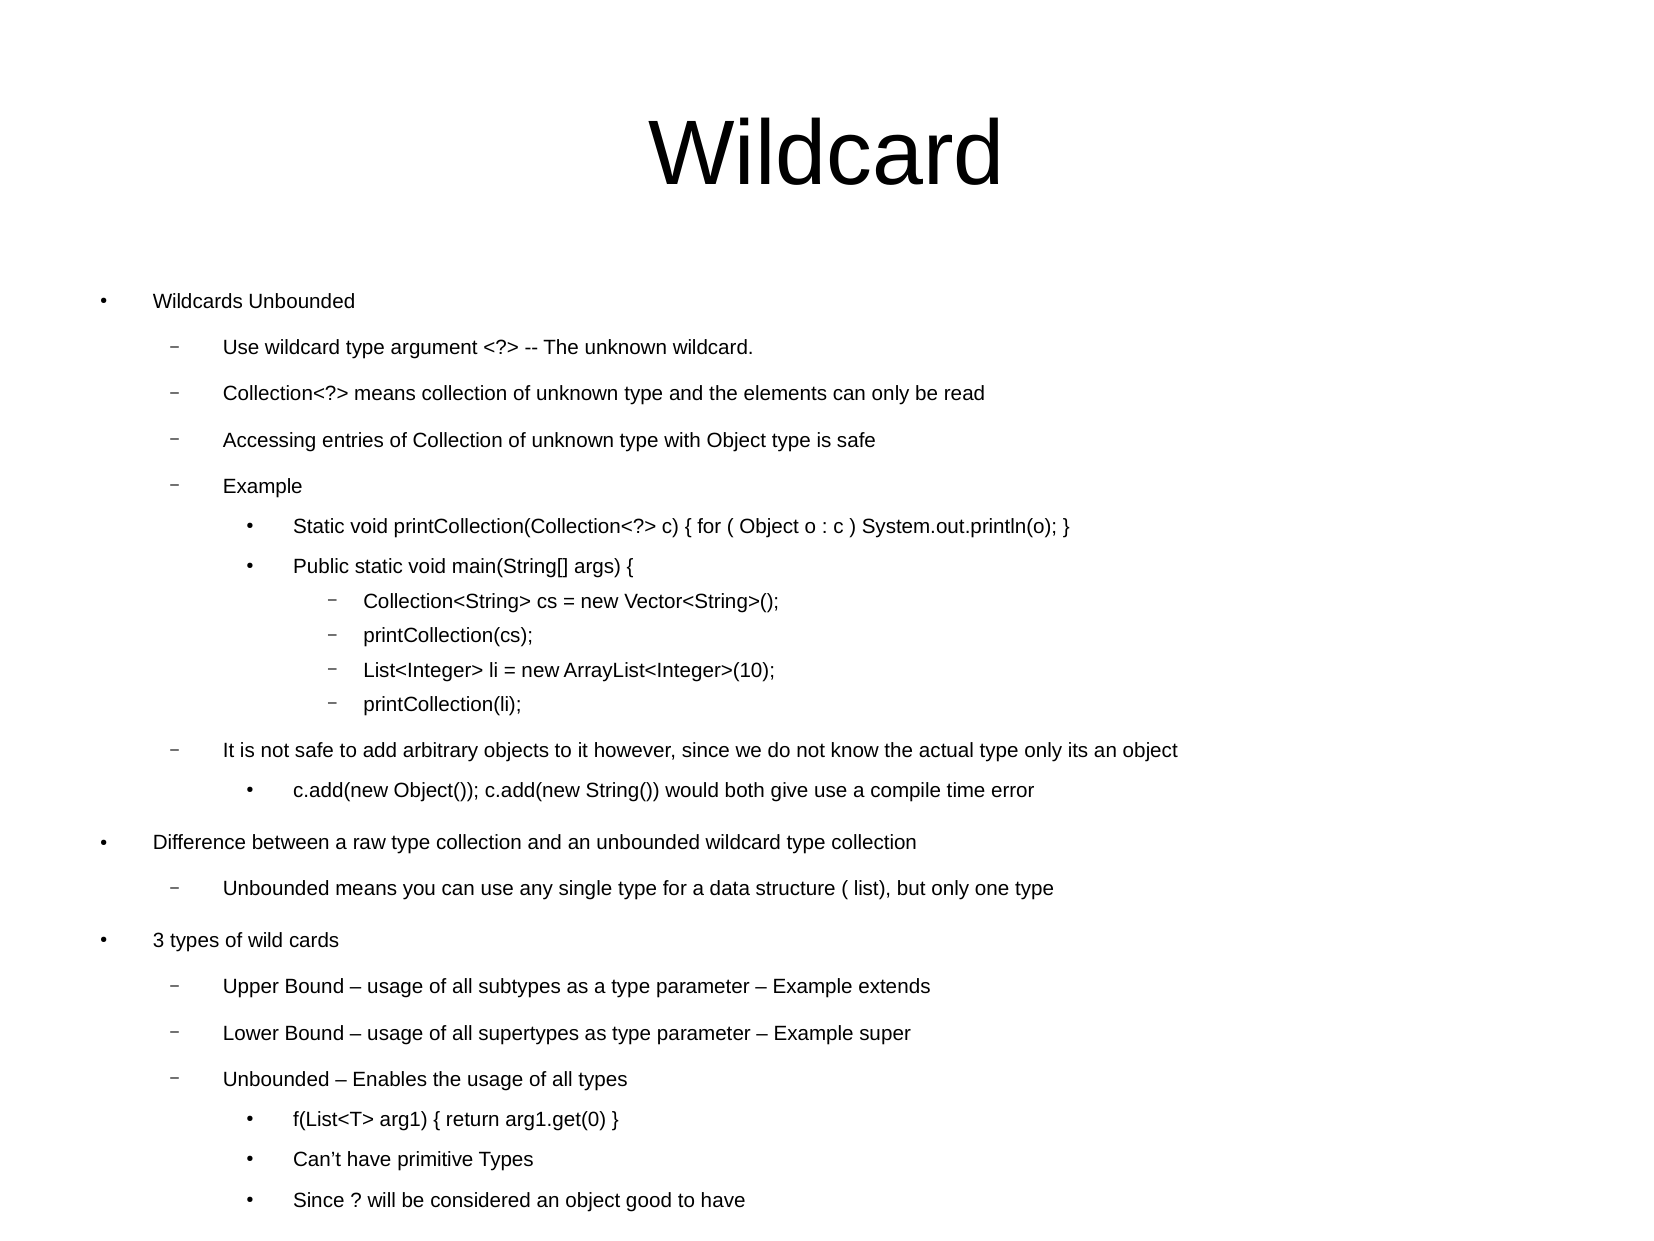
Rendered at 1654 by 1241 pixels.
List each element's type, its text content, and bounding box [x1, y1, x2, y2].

title Wildcard [82, 56, 1571, 250]
list Wildcards Unbounded Use wildcard type argument <?> -- The unknown wildcard. Collection<?> means collection of unknown type and the elements can only be read Accessing entries of Collection of unknown type with Object type is safe Example Static void printCollection(Collection<?> c) { for ( Object o : c ) System.out.println(o); } Public static void main(String[] args) { Collection<String> cs = new Vector<String>(); printCollection(cs); List<Integer> li = new ArrayList<Integer>(10); printCollection(li); It is not safe to add arbitrary objects to it however, since we do not know the actual type only its an object c.add(new Object()); c.add(new String()) would both give use a compile time error Difference between a raw type collection and an unbounded wildcard type collection Unbounded means you can use any single type for a data structure ( list), but only one type 3 types of wild cards Upper Bound – usage of all subtypes as a type parameter – Example extends Lower Bound – usage of all supertypes as type parameter – Example super Unbounded – Enables the usage of all types f(List<T> arg1) { return arg1.get(0) } Can’t have primitive Types Since ? will be considered an object good to have [82, 290, 1571, 1216]
